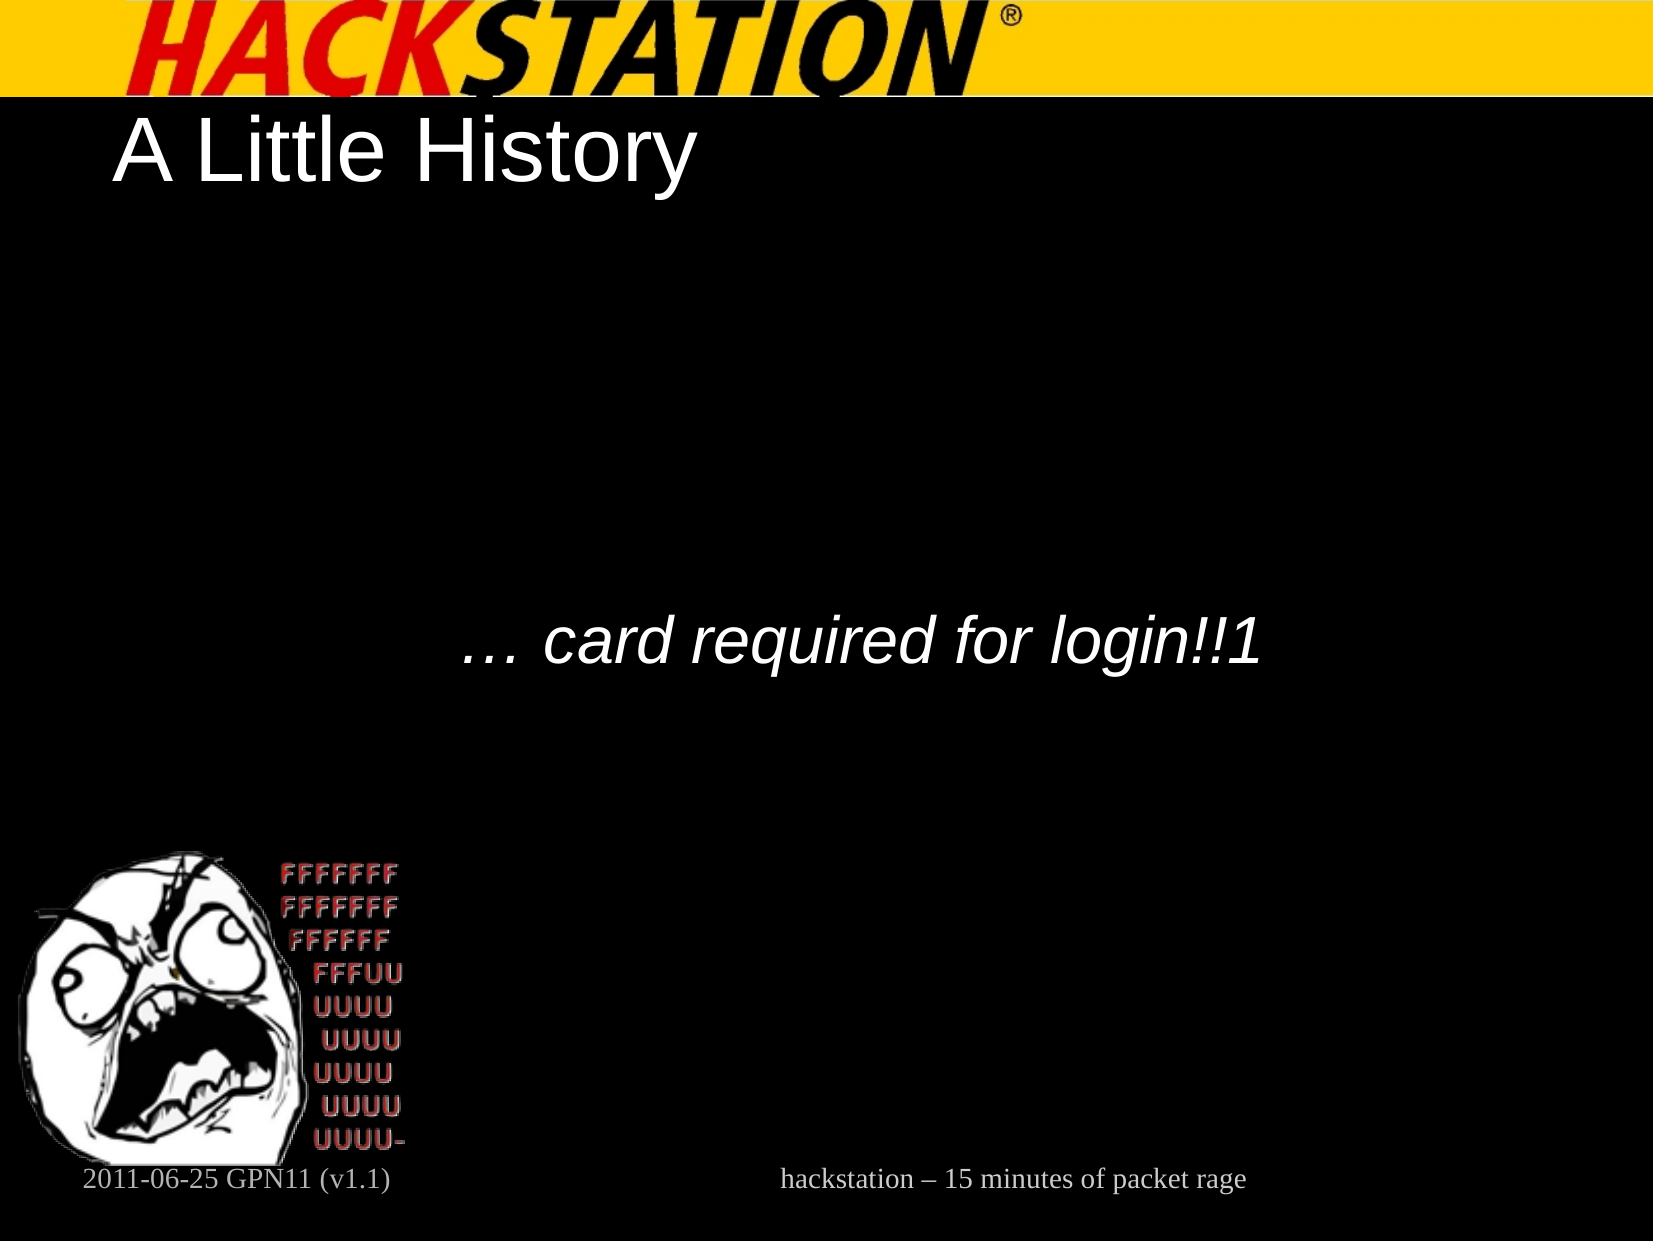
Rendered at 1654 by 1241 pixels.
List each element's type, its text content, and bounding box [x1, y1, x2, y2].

title A Little History [112, 75, 1571, 226]
picture [0, 808, 441, 1205]
list … card required for login!!1 [82, 290, 1571, 1109]
picture [0, 0, 1653, 97]
